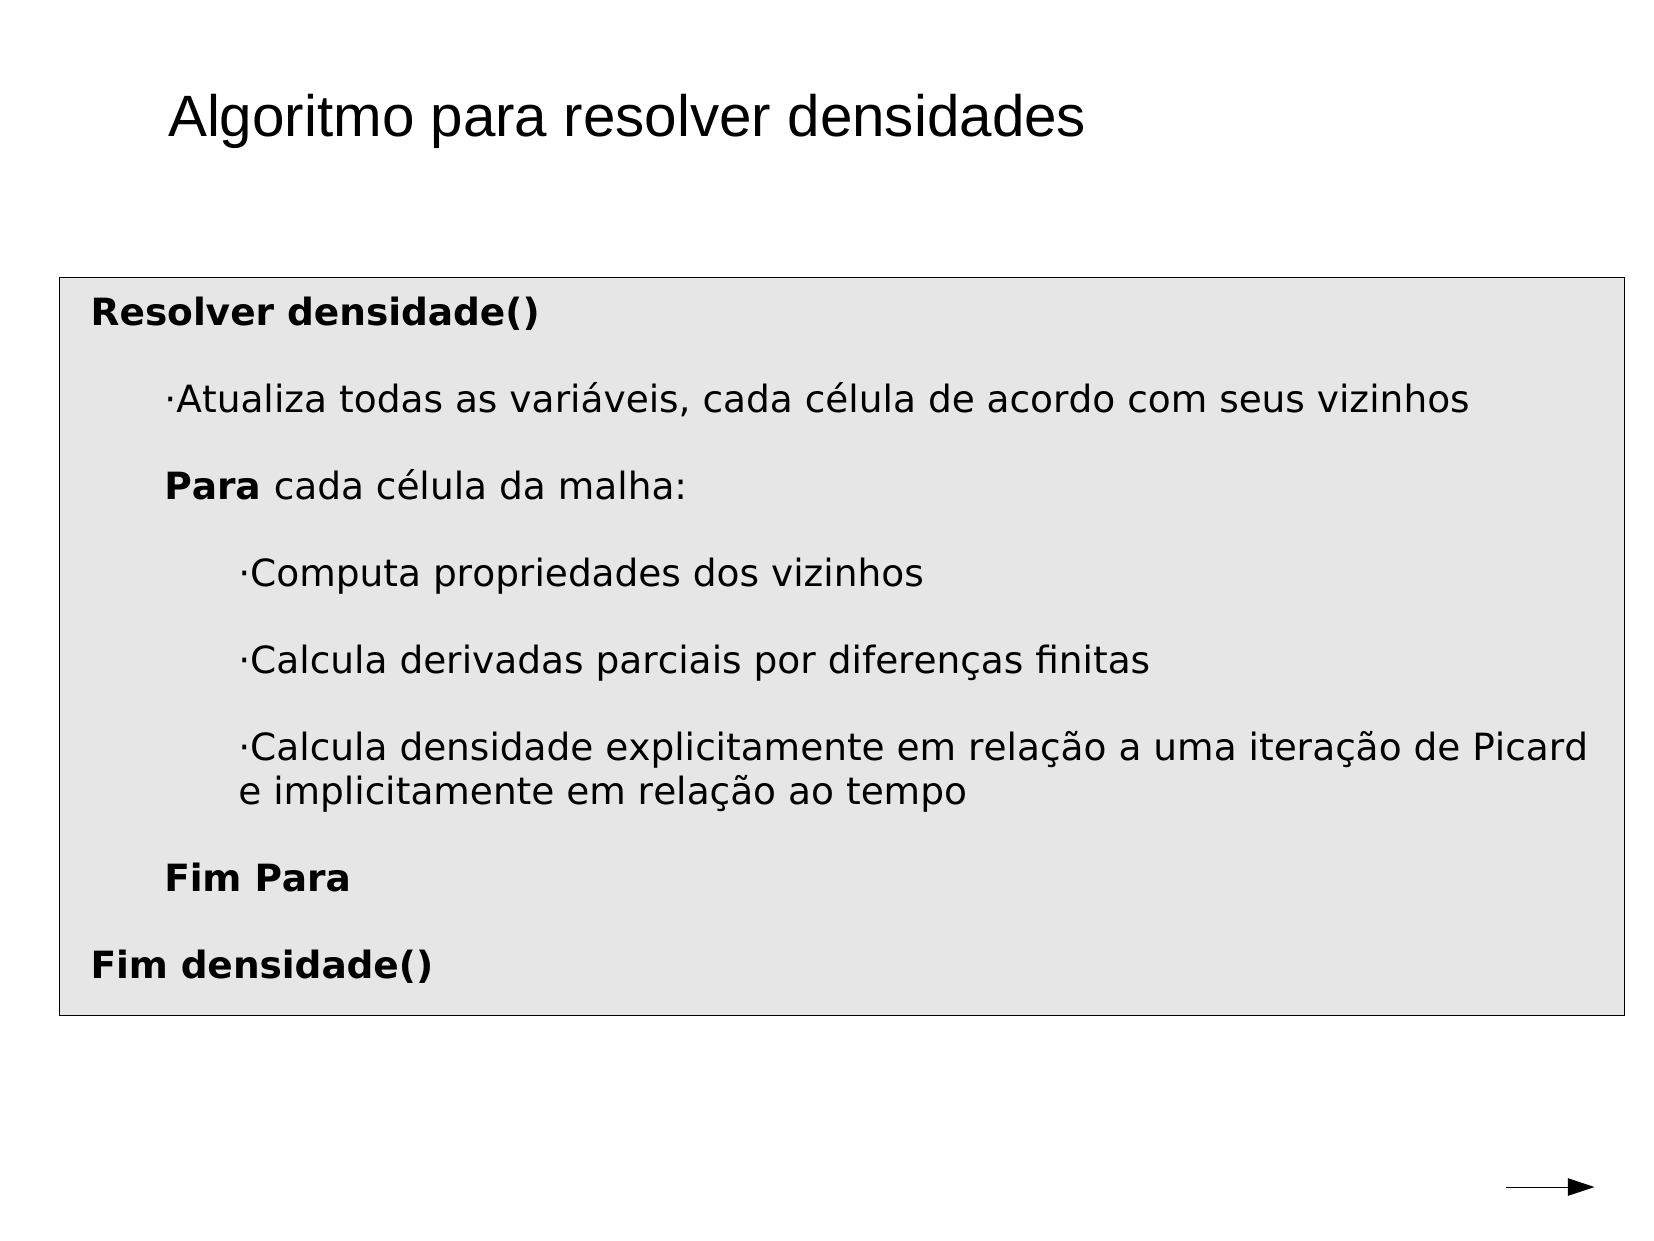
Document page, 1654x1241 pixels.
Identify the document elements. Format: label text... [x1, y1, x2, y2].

text_box [59, 206, 1625, 1016]
text_box Algoritmo para resolver densidades [153, 76, 1103, 165]
text_box Resolver densidade() ·Atualiza todas as variáveis, cada célula de acordo com seus vizinhos Para cada célula da malha: ·Computa propriedades dos vizinhos ·Calcula derivadas parciais por diferenças finitas ·Calcula densidade explicitamente em relação a uma iteração de Picard e implicitamente em relação ao tempo Fim Para Fim densidade() [75, 283, 1605, 1078]
